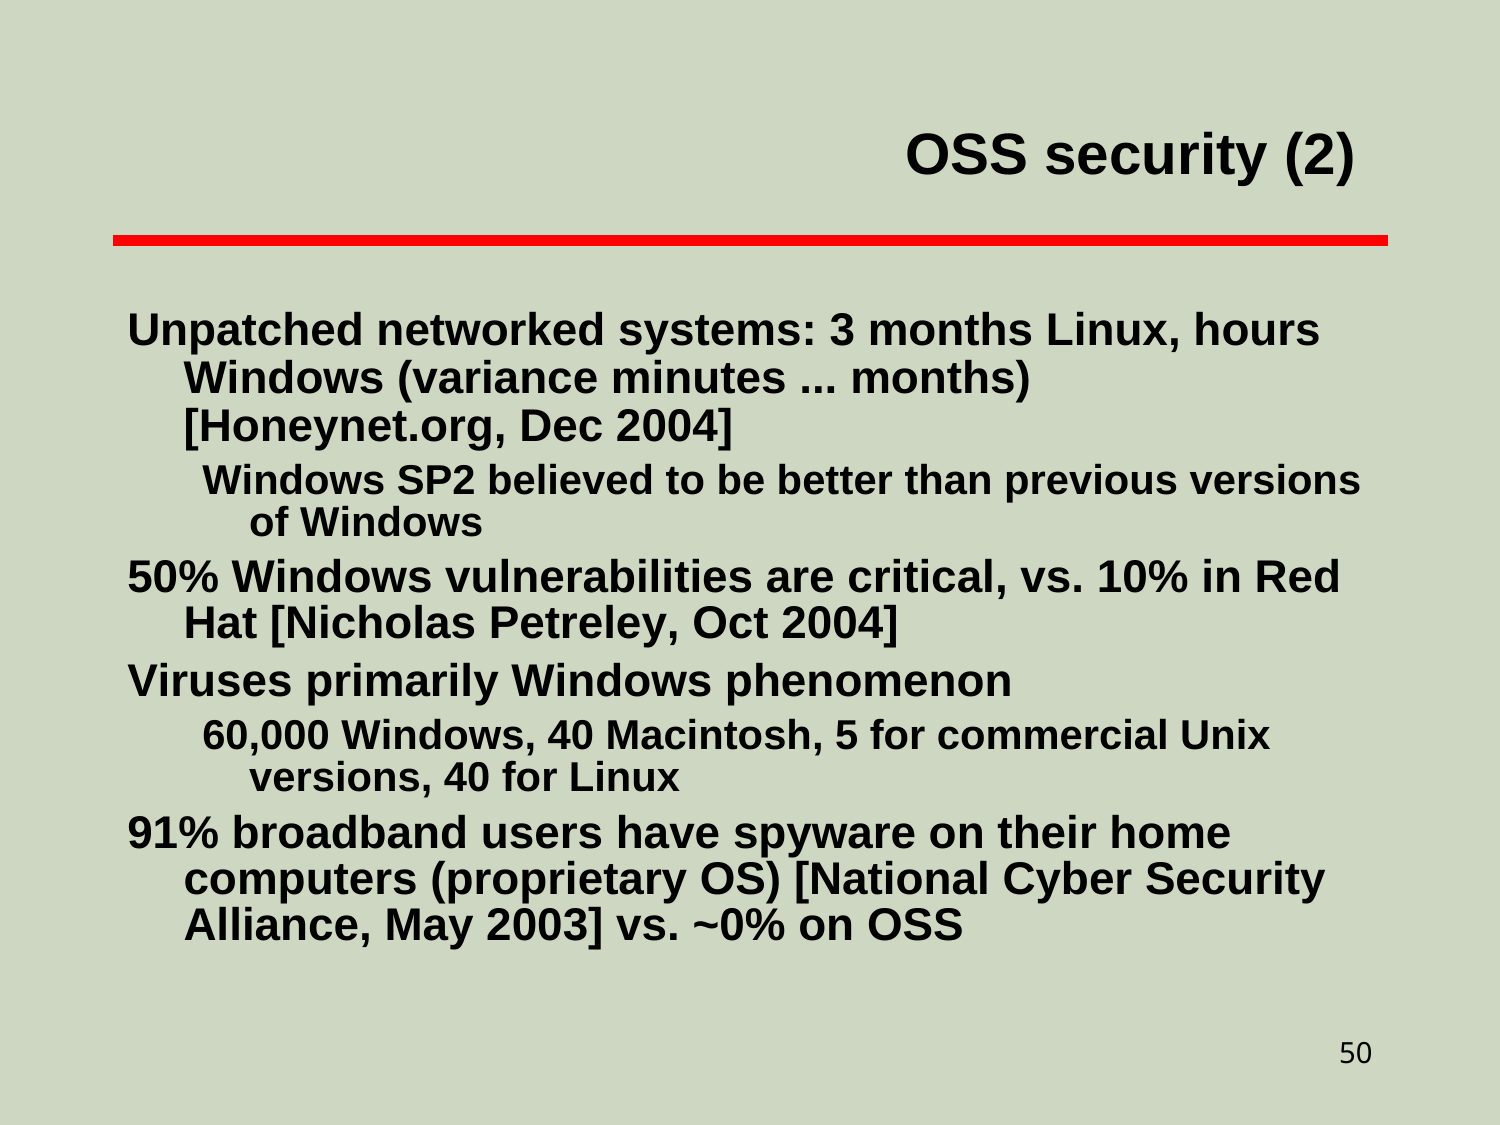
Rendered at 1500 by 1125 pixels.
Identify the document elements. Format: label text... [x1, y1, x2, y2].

list Unpatched networked systems: 3 months Linux, hours Windows (variance minutes ... months) [Honeynet.org, Dec 2004] Windows SP2 believed to be better than previous versions of Windows 50% Windows vulnerabilities are critical, vs. 10% in Red Hat [Nicholas Petreley, Oct 2004] Viruses primarily Windows phenomenon 60,000 Windows, 40 Macintosh, 5 for commercial Unix versions, 40 for Linux 91% broadband users have spyware on their home computers (proprietary OS) [National Cyber Security Alliance, May 2003] vs. ~0% on OSS [112, 299, 1388, 1000]
title OSS security (2) [337, 85, 1388, 224]
